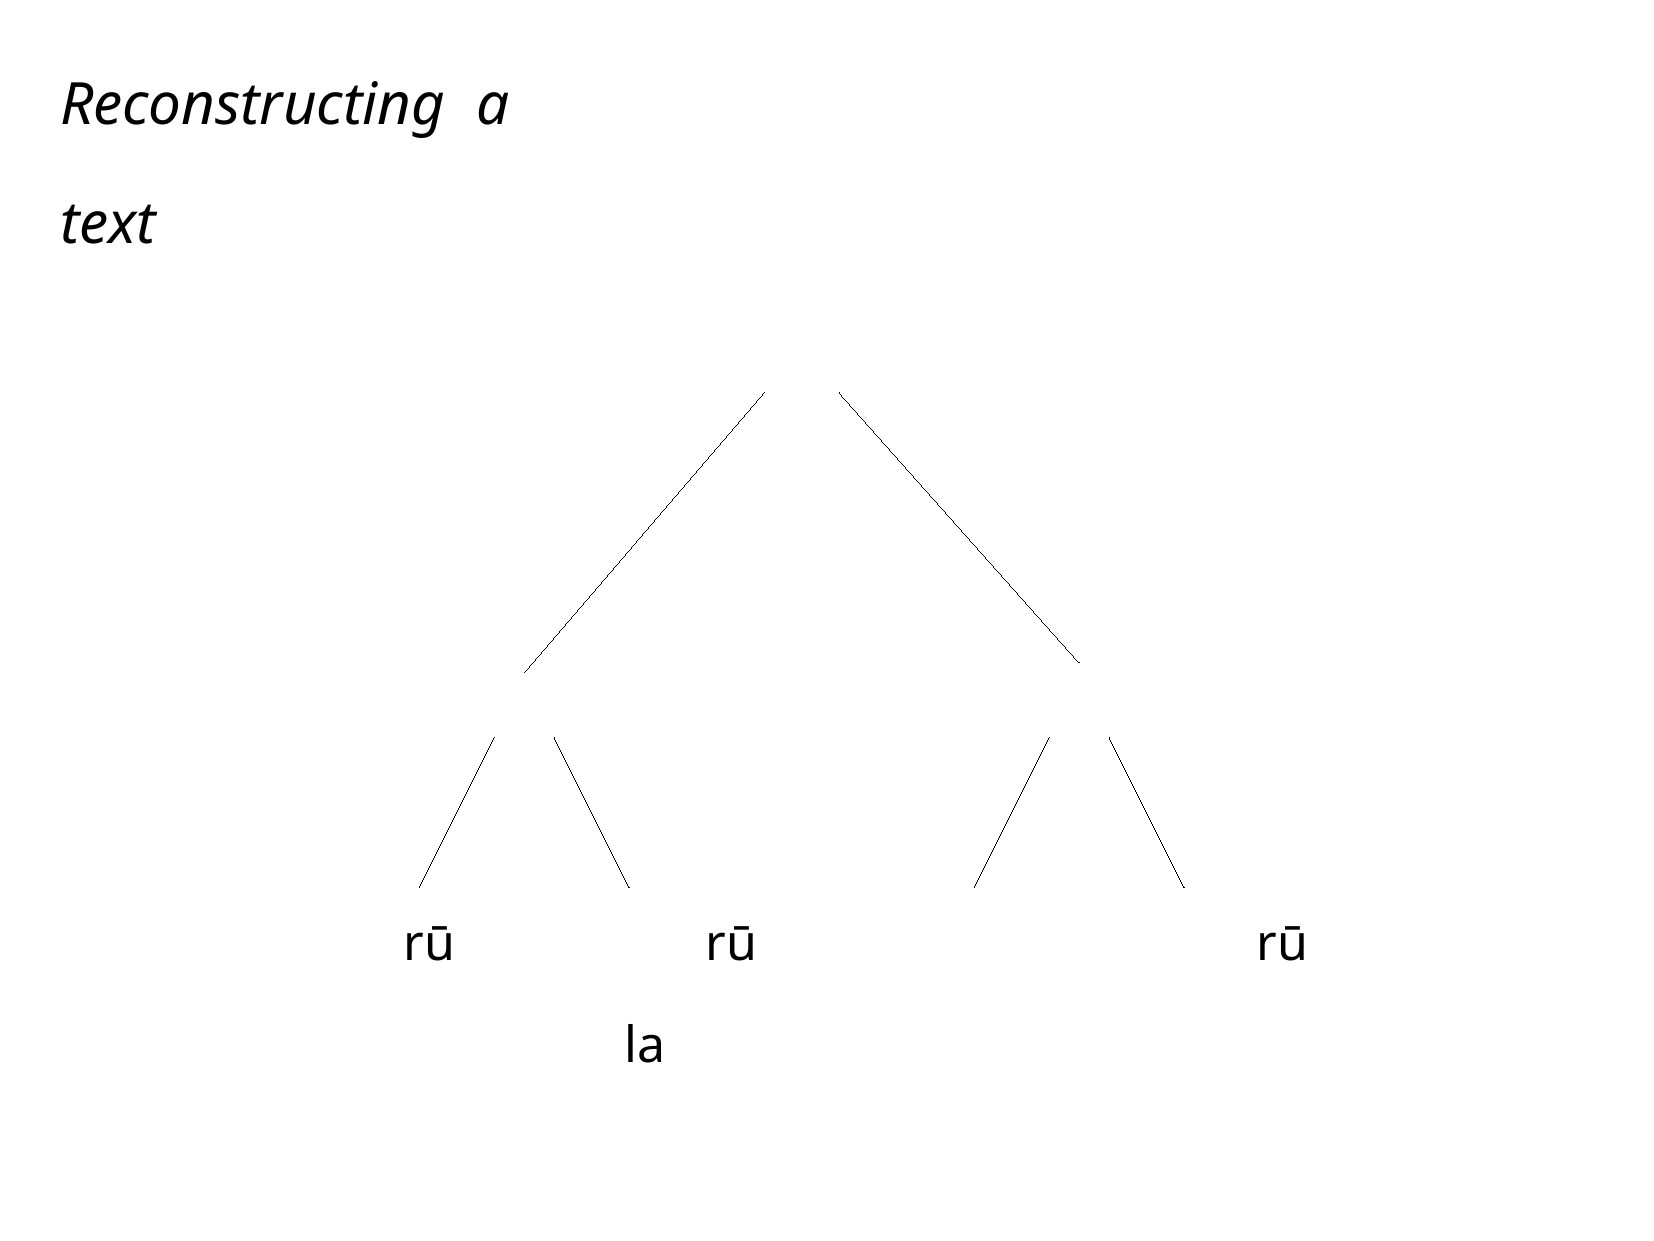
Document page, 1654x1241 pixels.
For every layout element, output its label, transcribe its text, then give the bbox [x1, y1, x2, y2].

text_box Reconstructing a text [60, 22, 511, 136]
text_box rū rū rū la [404, 872, 1350, 963]
